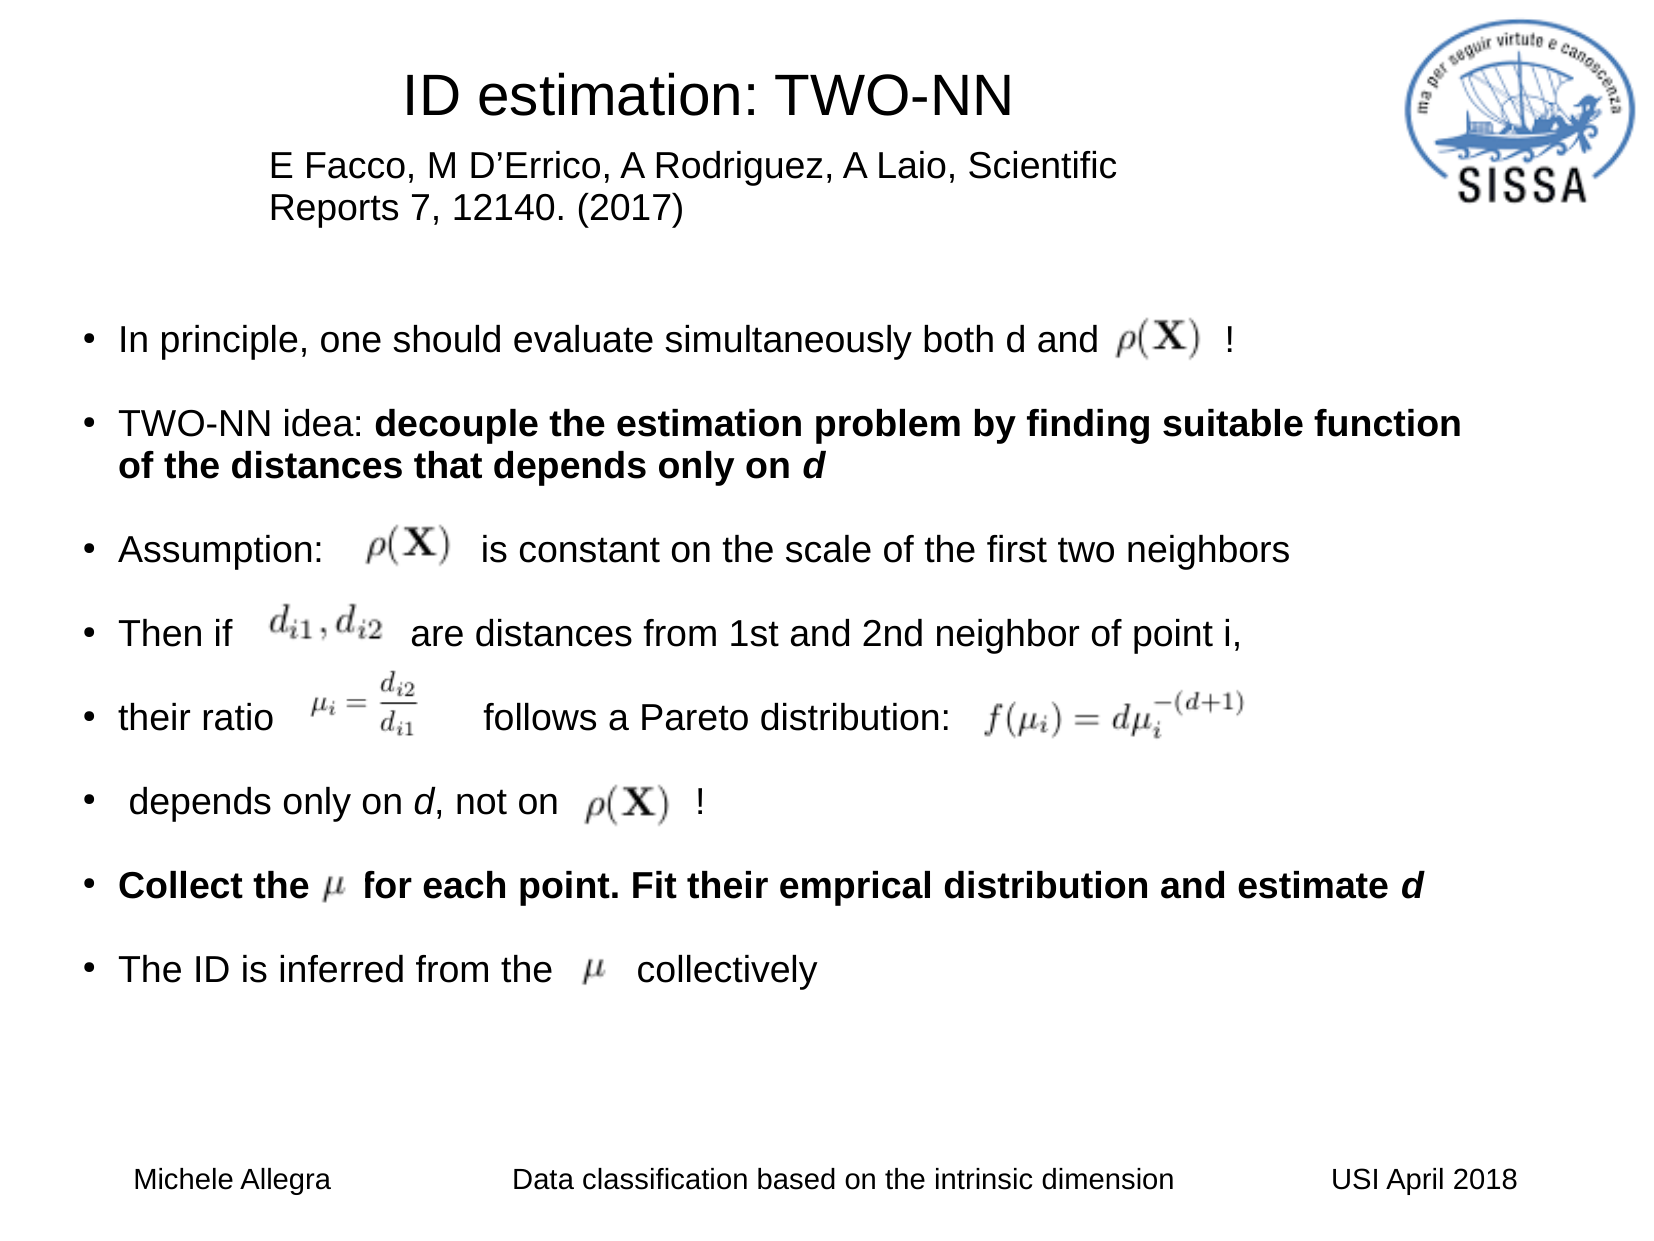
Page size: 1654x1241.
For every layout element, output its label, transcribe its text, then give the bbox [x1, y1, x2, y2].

text_box E Facco, M D’Errico, A Rodriguez, A Laio, Scientific Reports 7, 12140. (2017) [253, 137, 1188, 237]
picture [252, 596, 404, 650]
picture [310, 858, 365, 922]
picture [353, 519, 457, 573]
title ID estimation: TWO-NN [82, 44, 1335, 147]
title Michele Allegra Data classification based on the intrinsic dimension USI April 2018 [82, 1141, 1571, 1217]
picture [1103, 312, 1207, 367]
picture [964, 679, 1260, 756]
picture [572, 779, 676, 833]
text_box In principle, one should evaluate simultaneously both d and ! TWO-NN idea: decouple the estimation problem by finding suitable function of the distances that depends only on d Assumption: is constant on the scale of the first two neighbors Then if are distances from 1st and 2nd neighbor of point i, their ratio follows a Pareto distribution: depends only on d, not on ! Collect the for each point. Fit their emprical distribution and estimate d The ID is inferred from the collectively [82, 198, 1571, 1111]
picture [295, 668, 429, 742]
picture [1391, 16, 1652, 207]
picture [570, 941, 625, 1004]
